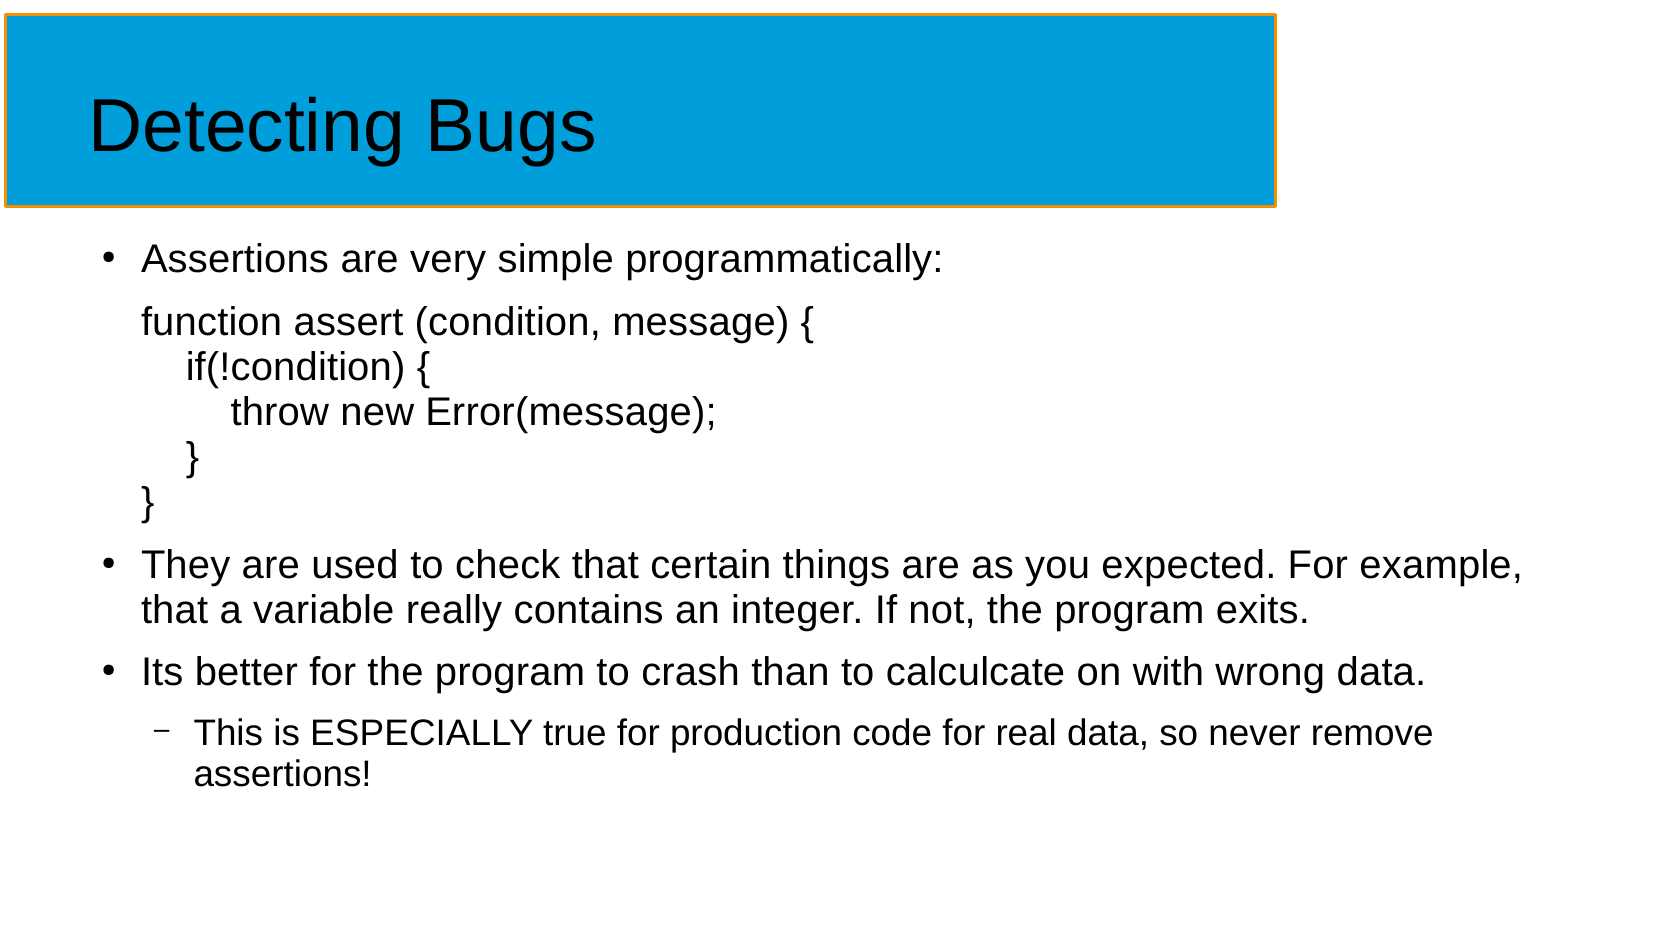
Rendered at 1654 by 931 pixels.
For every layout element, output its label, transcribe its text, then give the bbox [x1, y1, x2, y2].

list Assertions are very simple programmatically: function assert (condition, message) { if(!condition) { throw new Error(message); } } They are used to check that certain things are as you expected. For example, that a variable really contains an integer. If not, the program exits. Its better for the program to crash than to calculcate on with wrong data. This is ESPECIALLY true for production code for real data, so never remove assertions! [88, 236, 1565, 798]
title Detecting Bugs [88, 44, 1565, 207]
